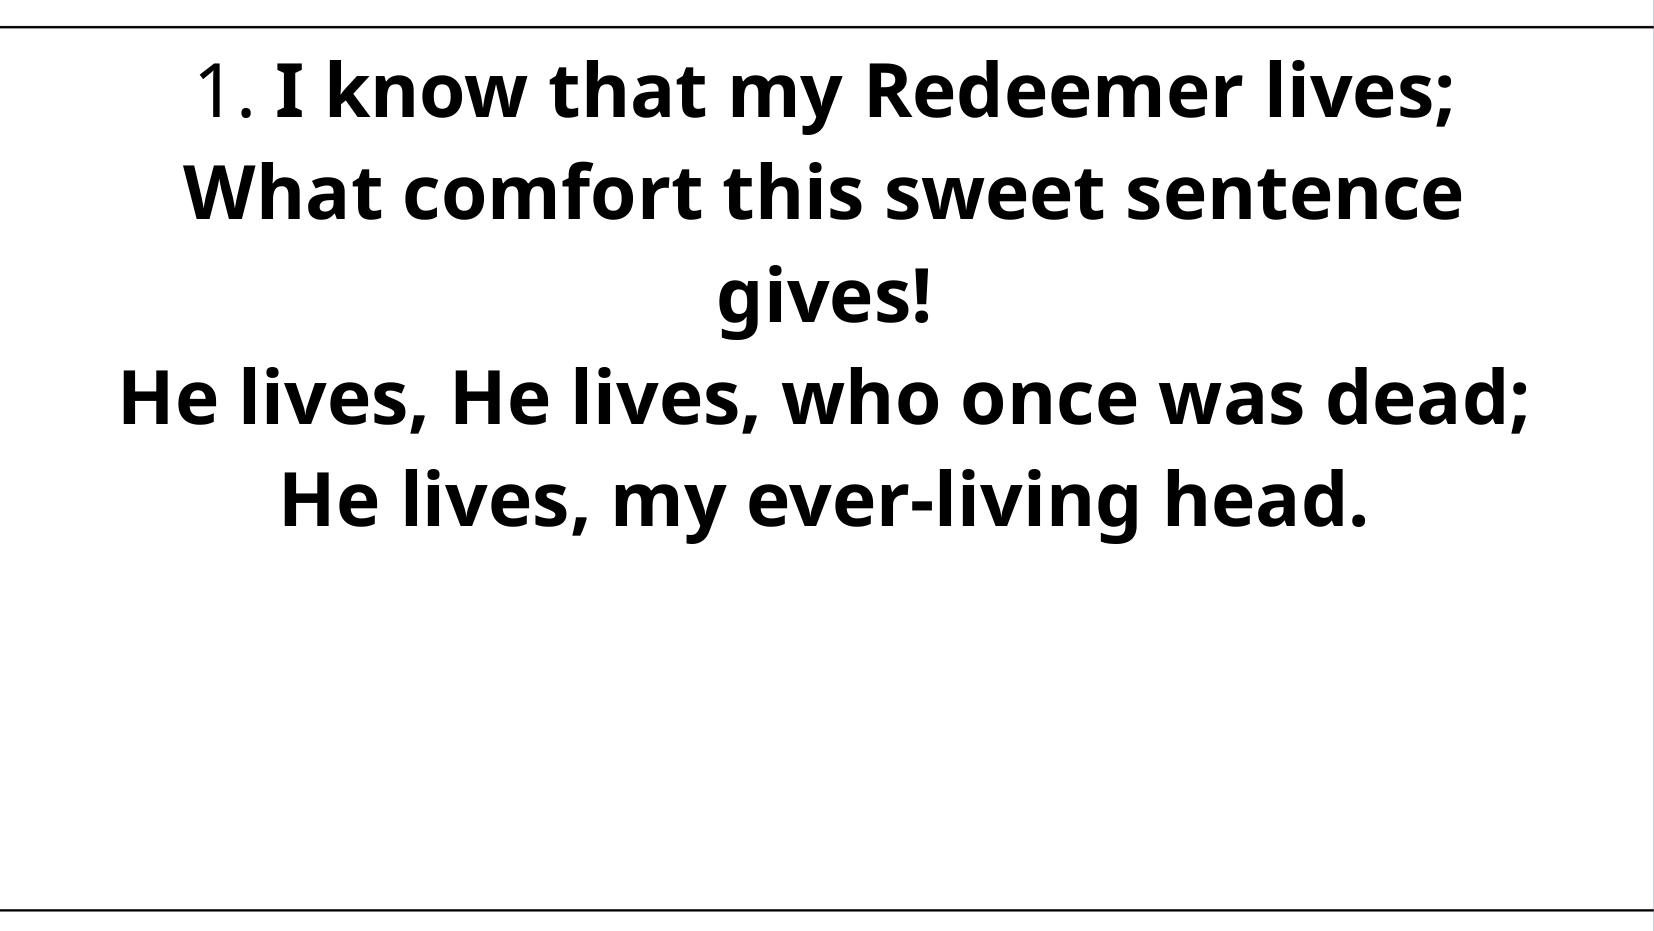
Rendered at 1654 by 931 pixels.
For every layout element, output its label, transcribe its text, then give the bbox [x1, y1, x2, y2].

text_box 1. I know that my Redeemer lives; What comfort this sweet sentence gives! He lives, He lives, who once was dead; He lives, my ever-living head. [75, 30, 1576, 445]
picture [0, 0, 1654, 931]
